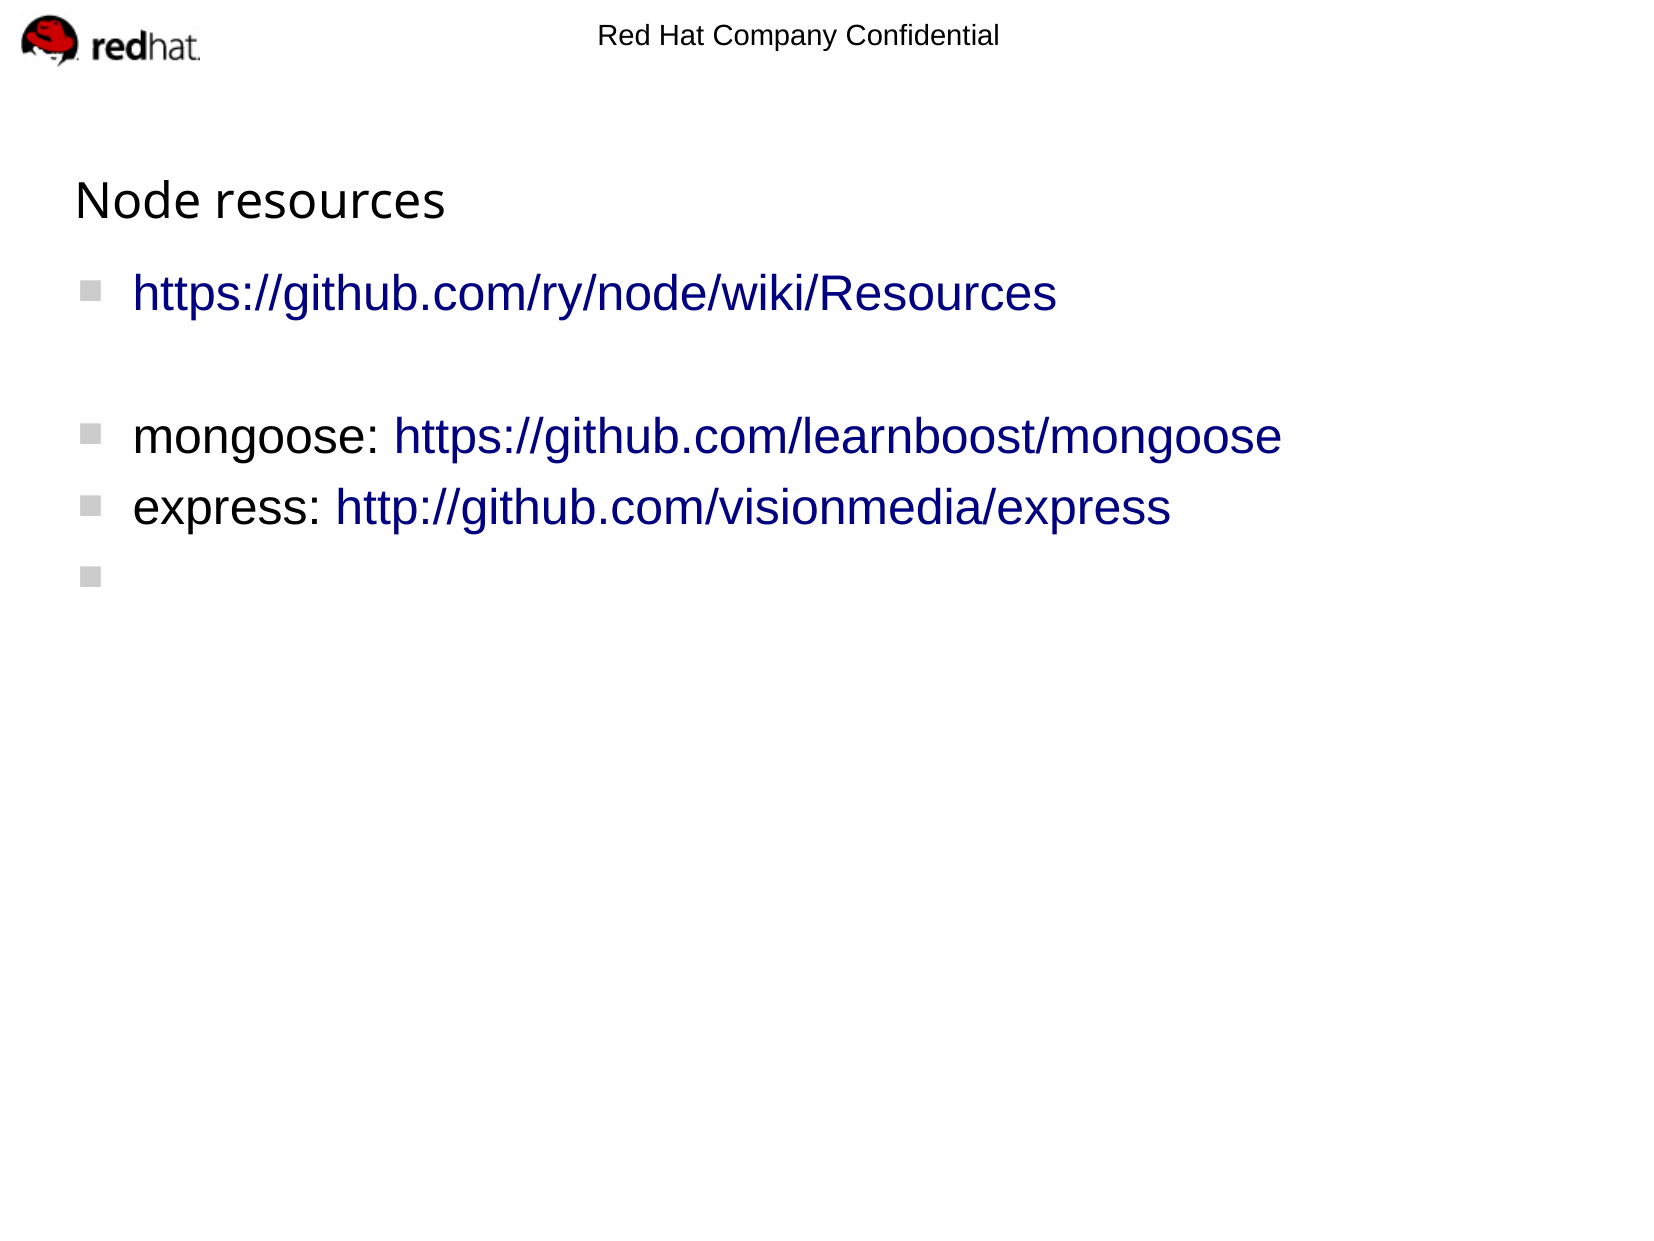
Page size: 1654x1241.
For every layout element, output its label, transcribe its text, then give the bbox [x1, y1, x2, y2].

title Node resources [74, 140, 1506, 259]
list https://github.com/ry/node/wiki/Resources mongoose: https://github.com/learnboost/mongoose express: http://github.com/visionmedia/express [77, 264, 1500, 1174]
picture [20, 13, 200, 74]
